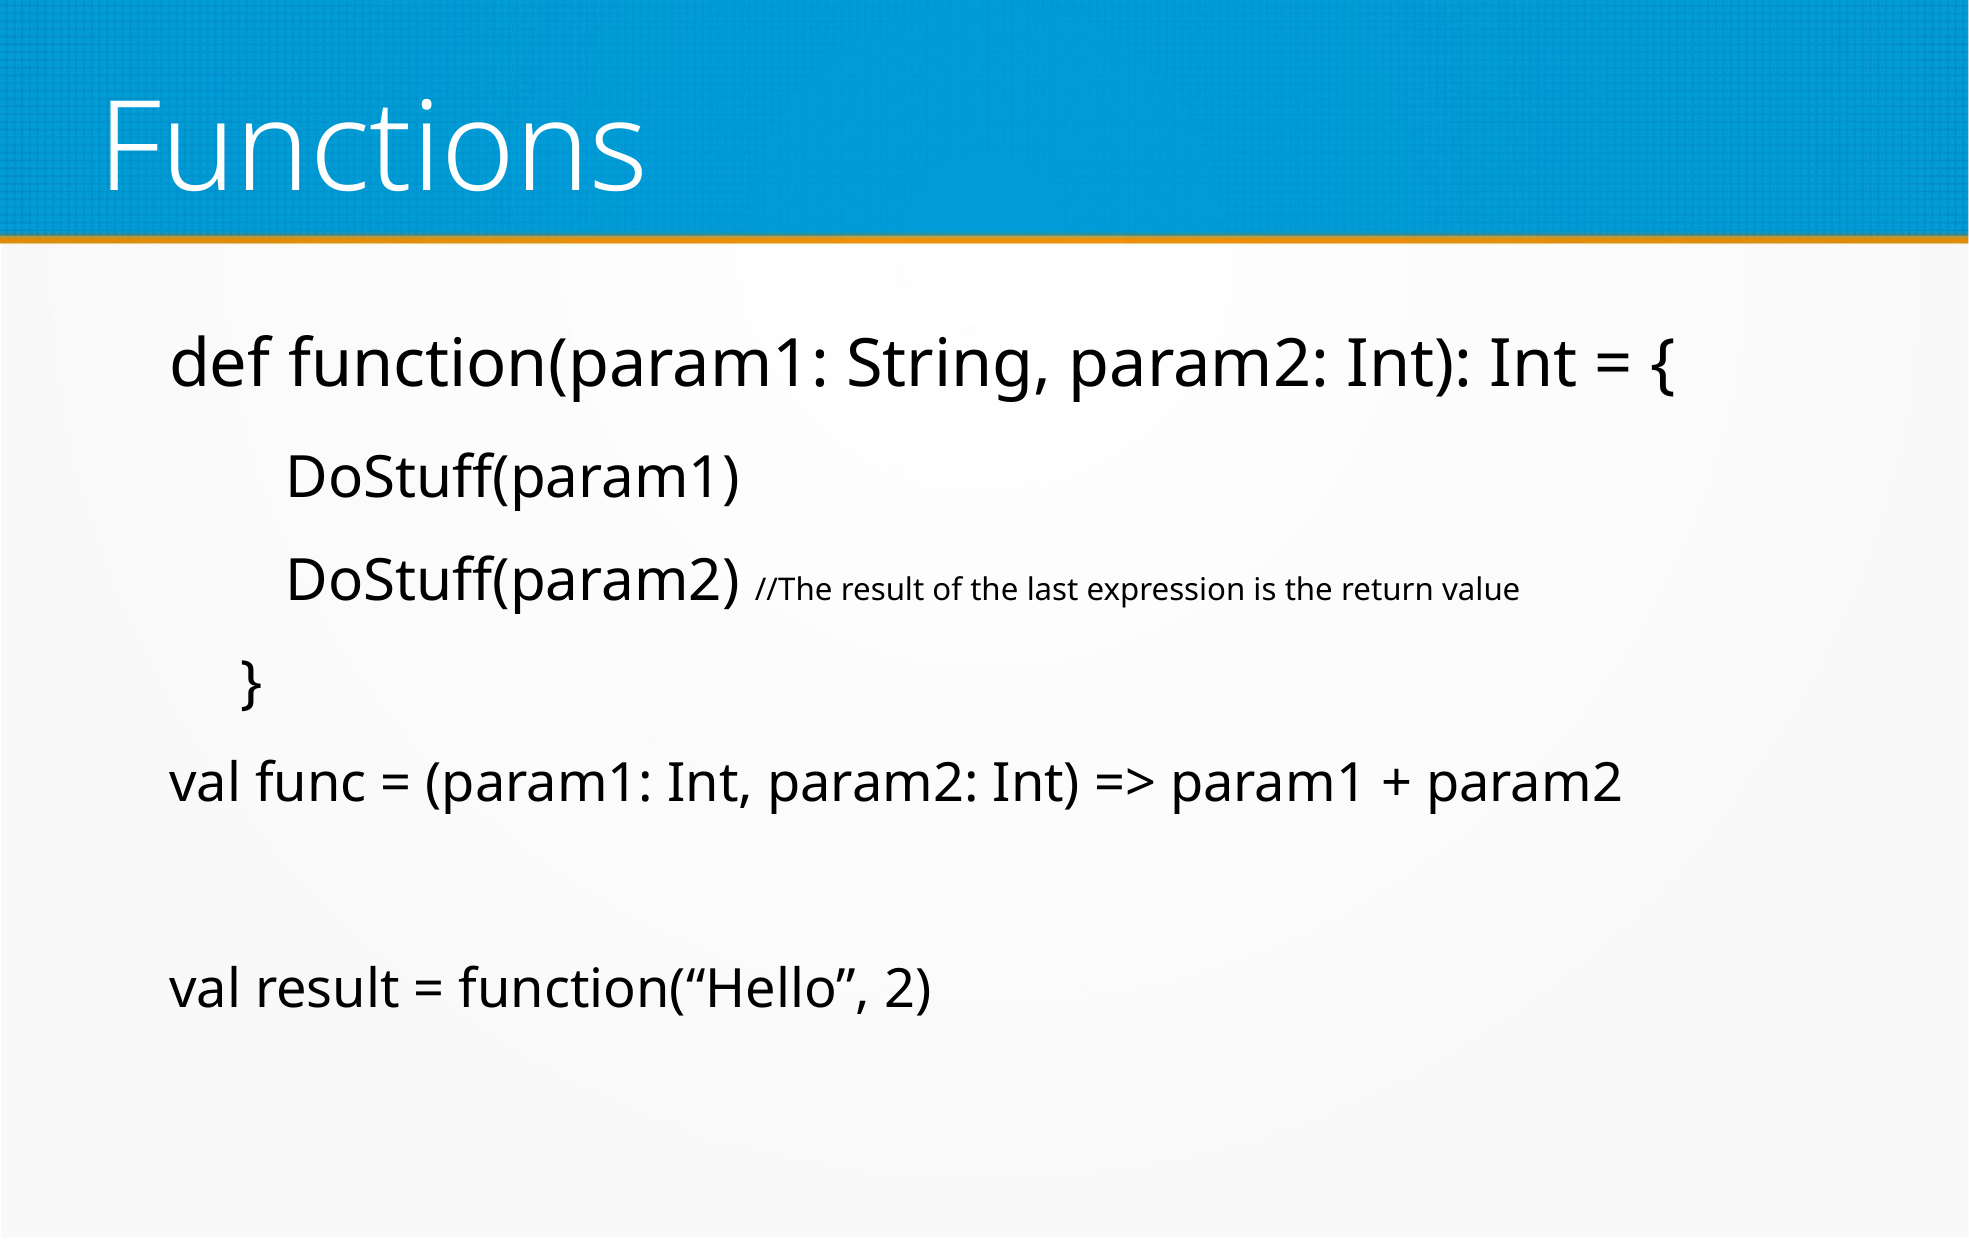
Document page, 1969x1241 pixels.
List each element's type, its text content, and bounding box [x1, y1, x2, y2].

list def function(param1: String, param2: Int): Int = { DoStuff(param1) DoStuff(param2) //The result of the last expression is the return value } val func = (param1: Int, param2: Int) => param1 + param2 val result = function(“Hello”, 2) [98, 315, 1861, 1081]
title Functions [98, 19, 1870, 227]
picture [0, 233, 1969, 1241]
